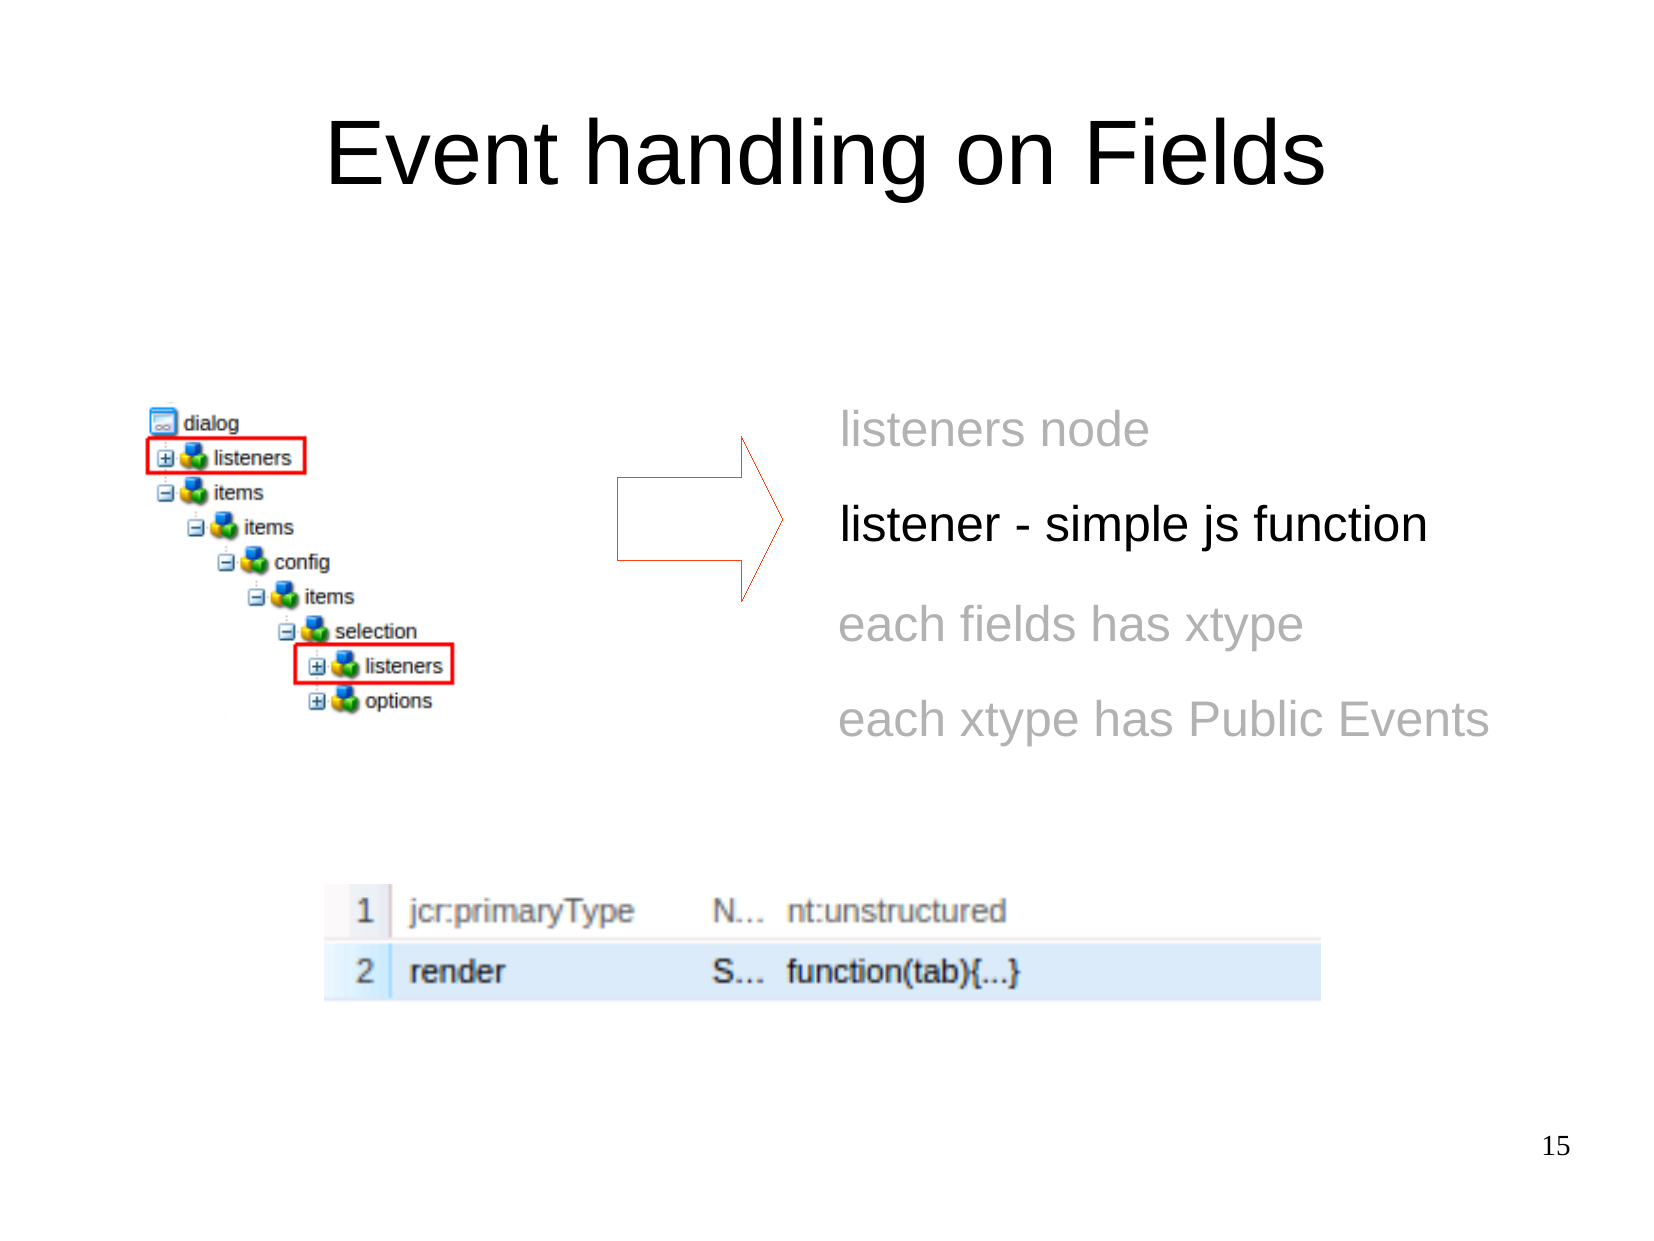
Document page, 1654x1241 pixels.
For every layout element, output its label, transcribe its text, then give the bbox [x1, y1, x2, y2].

text_box each xtype has Public Events [823, 683, 1506, 756]
picture [324, 884, 1321, 1011]
picture [114, 402, 466, 721]
title Event handling on Fields [82, 49, 1571, 257]
text_box listener - simple js function [825, 489, 1444, 561]
text_box each fields has xtype [823, 588, 1506, 661]
text_box listeners node [825, 393, 1166, 466]
